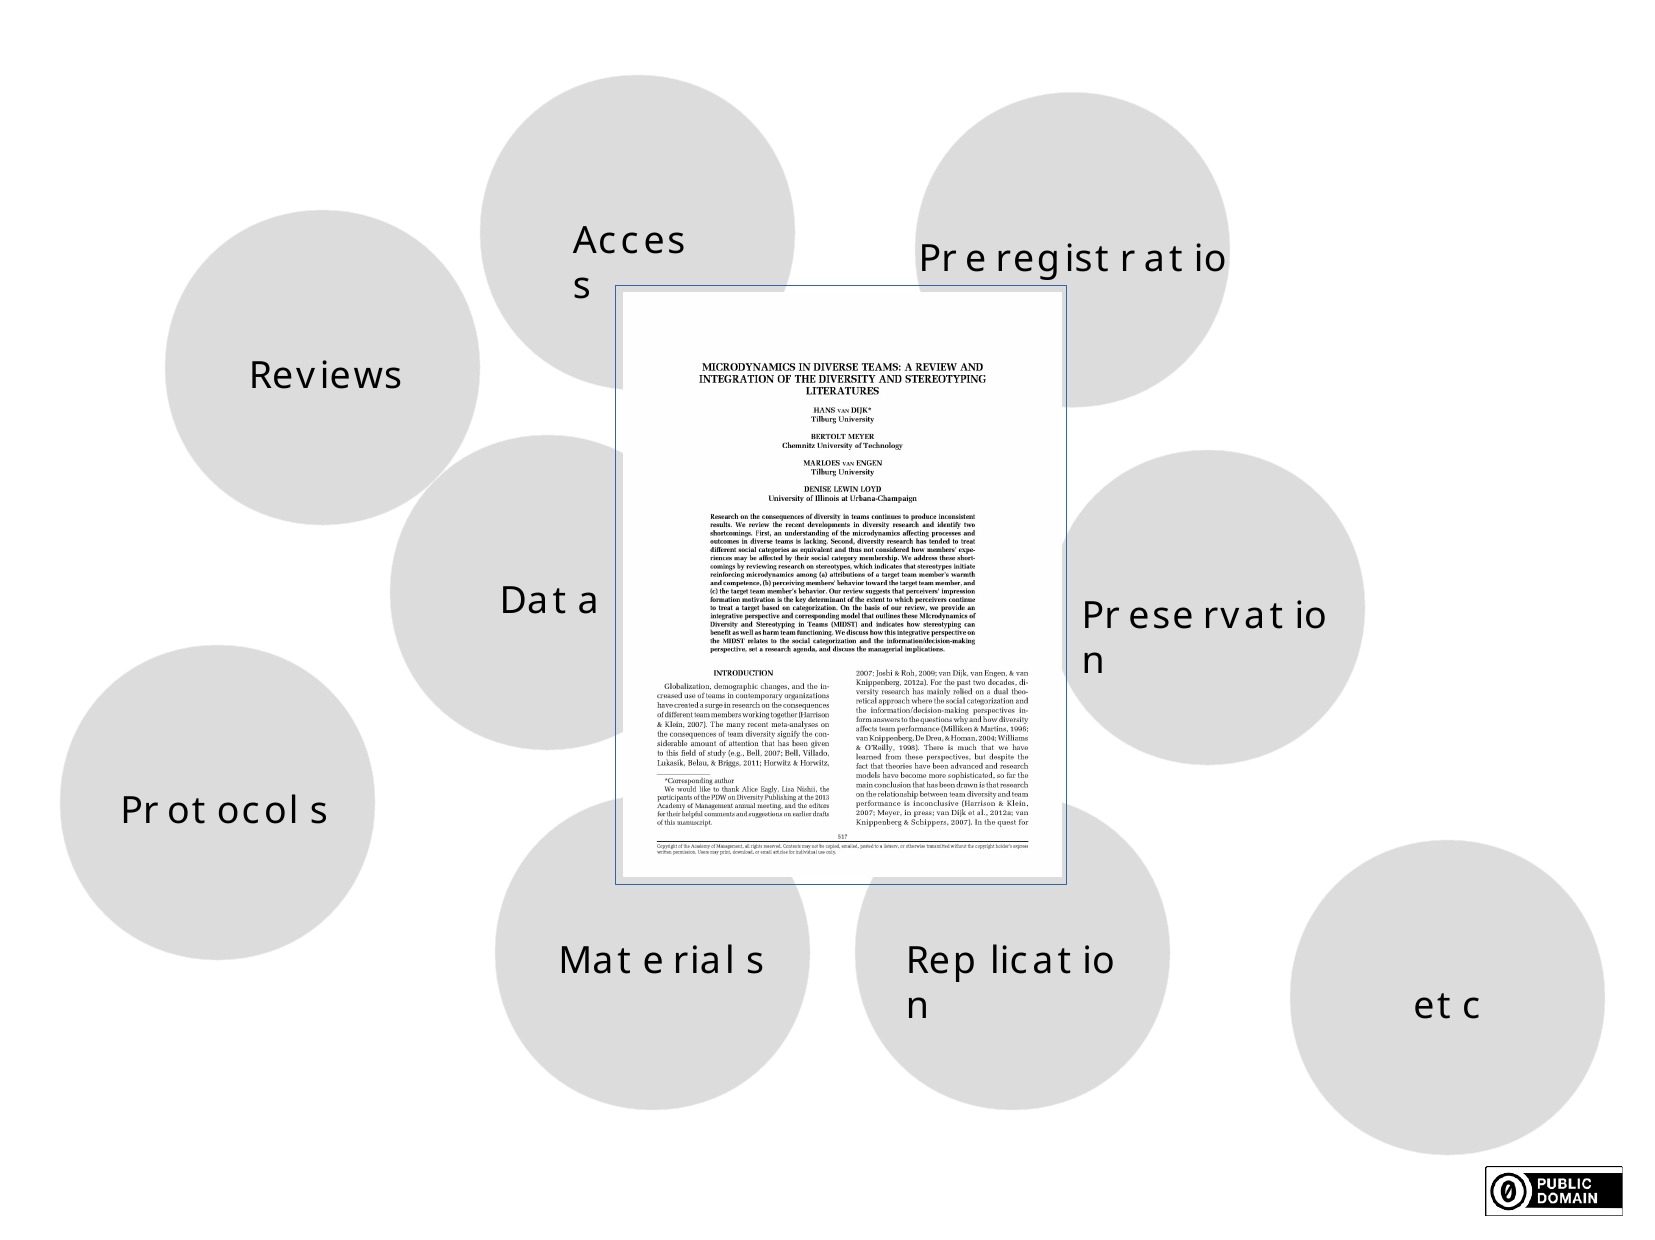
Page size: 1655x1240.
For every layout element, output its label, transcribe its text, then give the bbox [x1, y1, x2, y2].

text_box [61, 646, 374, 959]
text_box Materials [556, 936, 767, 982]
text_box Preservation [1079, 591, 1352, 637]
text_box [496, 800, 809, 1109]
text_box [1067, 451, 1364, 764]
text_box [616, 799, 794, 884]
text_box Replication [903, 936, 1137, 982]
text_box [166, 211, 479, 524]
text_box [1291, 841, 1604, 1154]
text_box Protocols [118, 786, 336, 832]
text_box Access [570, 216, 705, 262]
text_box etc [1411, 981, 1500, 1027]
text_box [917, 93, 1228, 233]
text_box [391, 436, 615, 749]
text_box [1062, 540, 1066, 675]
text_box [871, 804, 1066, 884]
text_box Reviews [246, 351, 417, 397]
text_box [616, 286, 785, 389]
picture [623, 292, 1062, 877]
text_box Data [497, 576, 611, 622]
text_box [616, 451, 623, 734]
text_box [1485, 1167, 1623, 1215]
text_box Preregistration [916, 233, 1245, 280]
text_box [920, 286, 1066, 406]
text_box [481, 76, 794, 388]
text_box [856, 805, 1169, 1109]
text_box [919, 280, 1226, 407]
